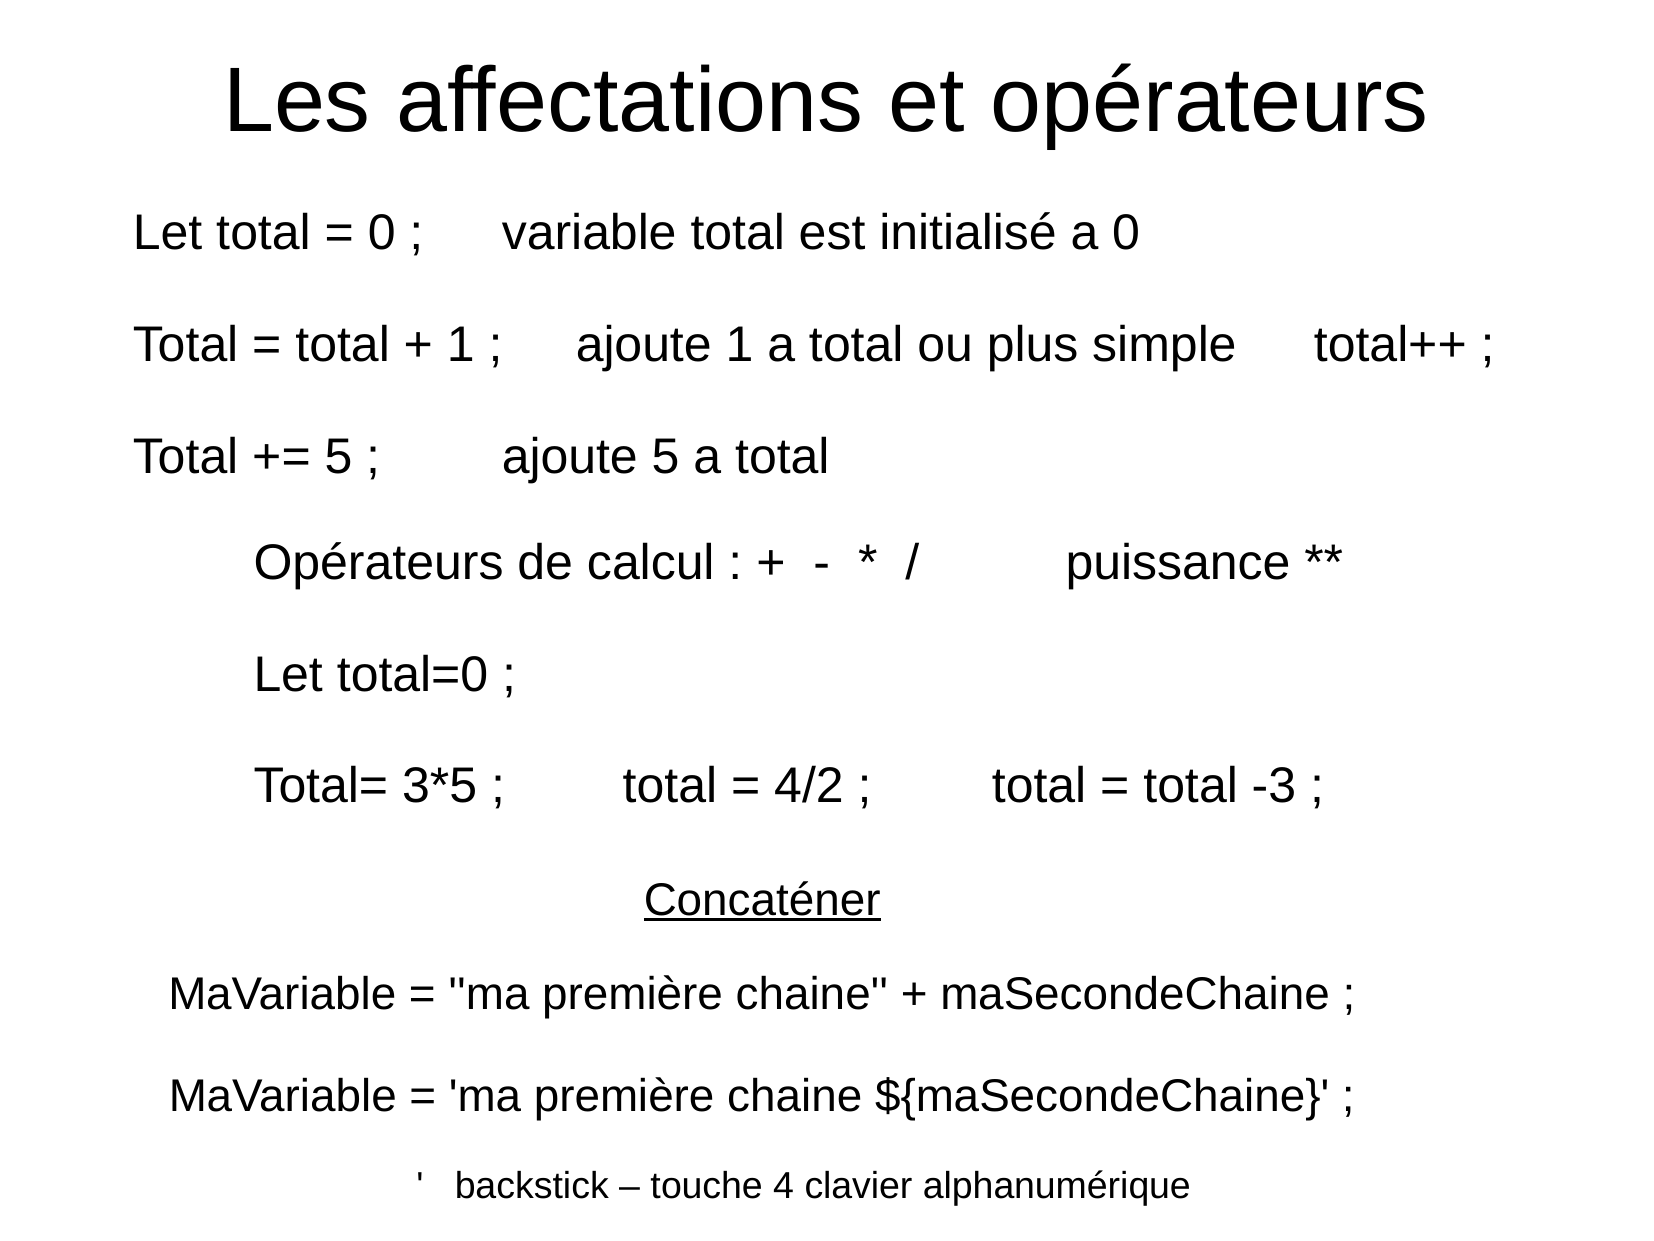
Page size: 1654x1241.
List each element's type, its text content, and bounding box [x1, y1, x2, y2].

title Les affectations et opérateurs [82, 0, 1571, 204]
text_box Opérateurs de calcul : + - * / puissance ** Let total=0 ; Total= 3*5 ; total = 4/2 ; total = total -3 ; [238, 527, 1359, 821]
text_box Concaténer MaVariable = ''ma première chaine'' + maSecondeChaine ; MaVariable = 'ma première chaine ${maSecondeChaine}' ; [153, 866, 1382, 1128]
text_box Let total = 0 ; variable total est initialisé a 0 Total = total + 1 ; ajoute 1 a total ou plus simple total++ ; Total += 5 ; ajoute 5 a total [118, 197, 1510, 491]
text_box ' backstick – touche 4 clavier alphanumérique [401, 1157, 1206, 1215]
